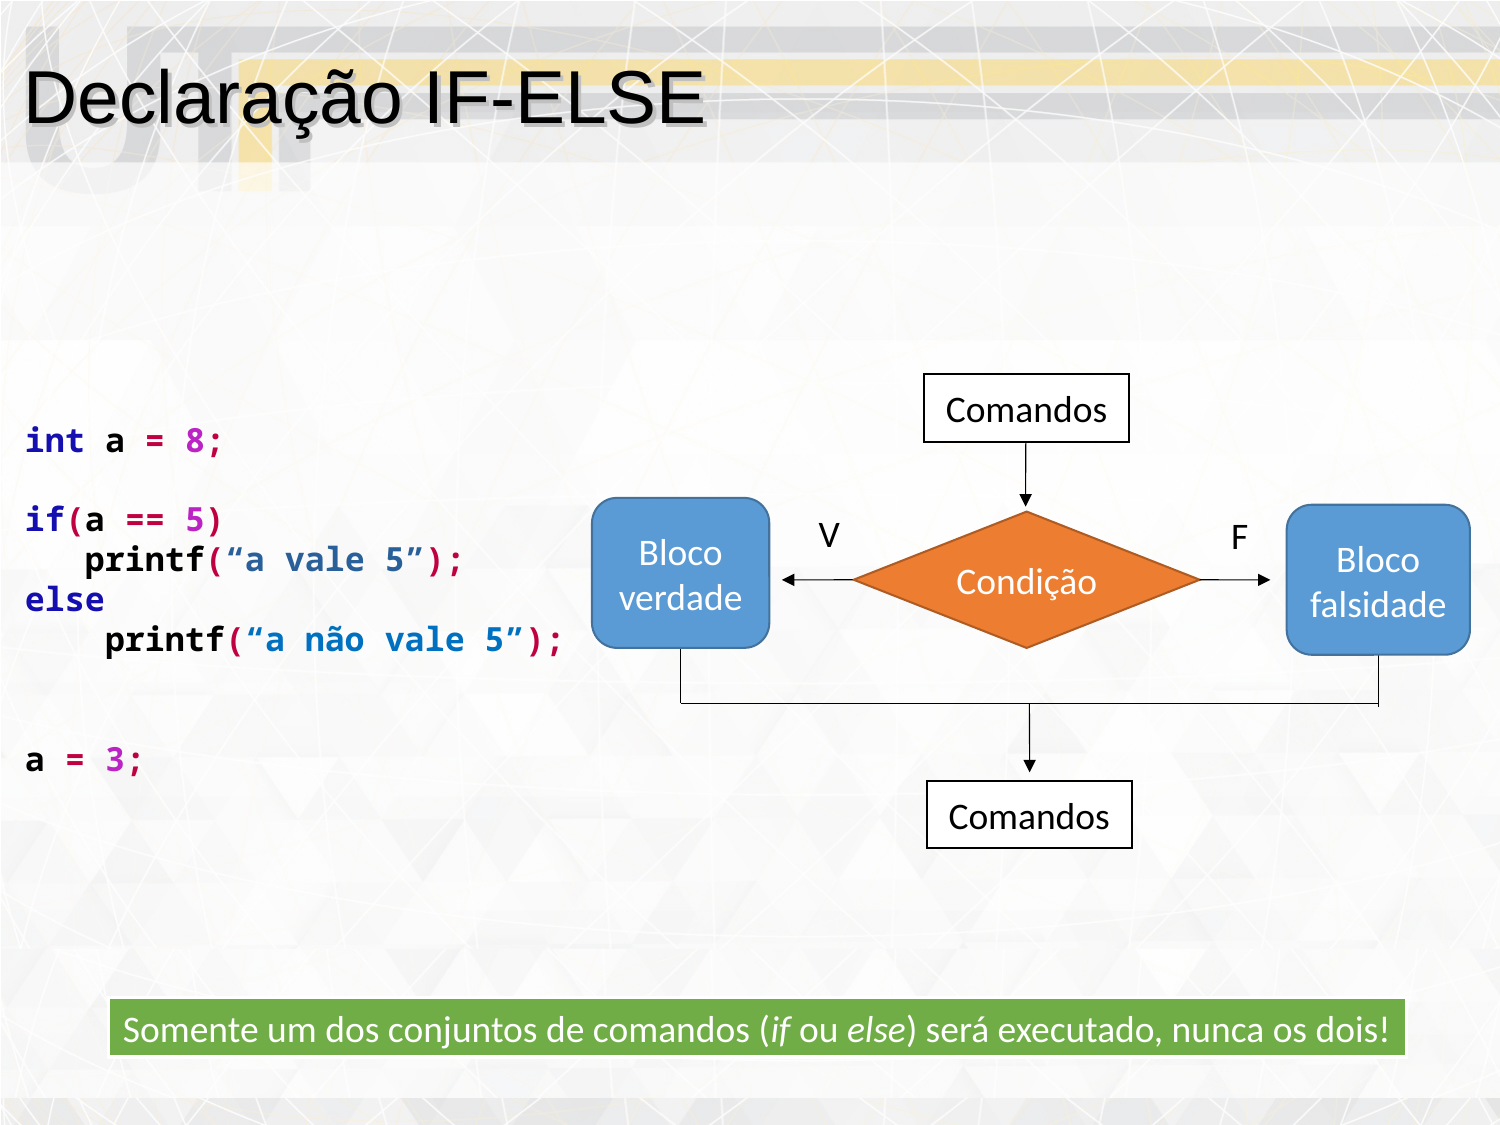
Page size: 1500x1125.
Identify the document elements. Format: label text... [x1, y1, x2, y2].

text_box F [1216, 504, 1264, 565]
text_box Comandos [927, 780, 1132, 849]
text_box V [803, 503, 855, 563]
title Declaração IF-ELSE [23, 18, 1489, 178]
text_box Condição [853, 511, 1199, 648]
text_box Bloco falsidade [1286, 504, 1470, 655]
text_box Bloco verdade [592, 497, 770, 648]
text_box Somente um dos conjuntos de comandos (if ou else) será executado, nunca os dois! [108, 997, 1407, 1058]
text_box int a = 8; if(a == 5) printf(“a vale 5”); else printf(“a não vale 5”); a = 3; [10, 411, 580, 786]
text_box Comandos [924, 373, 1129, 442]
